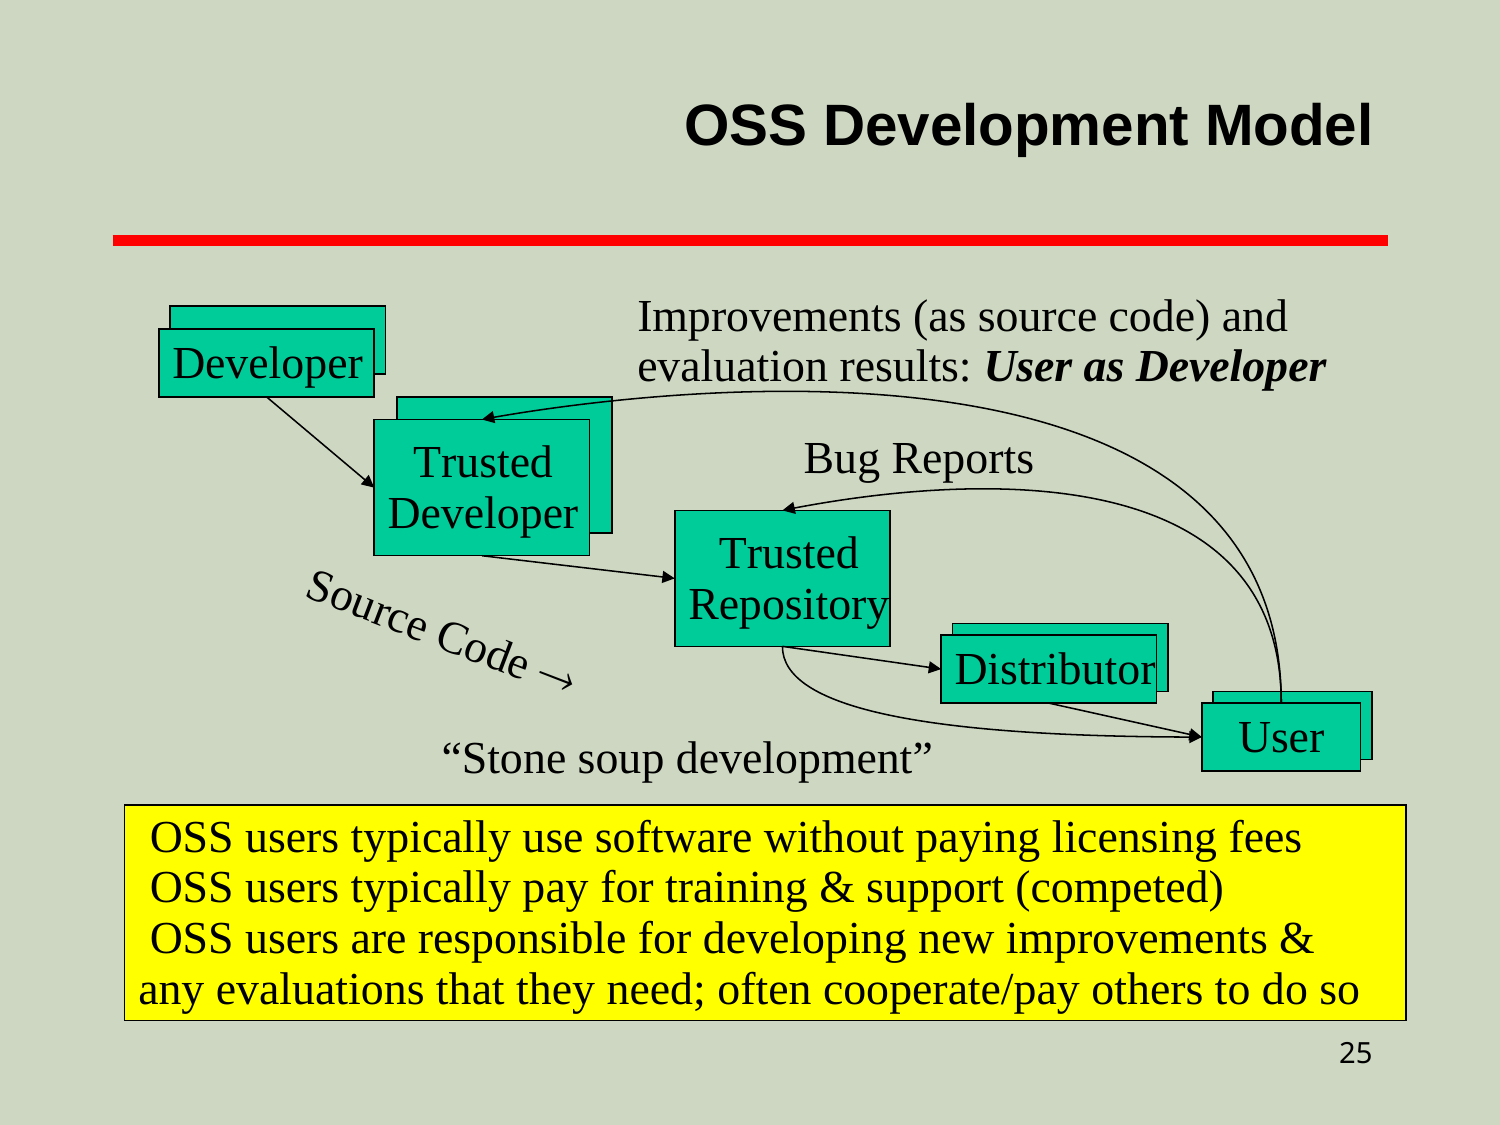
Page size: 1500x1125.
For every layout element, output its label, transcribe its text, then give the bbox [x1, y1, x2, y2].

text_box Distributor [941, 635, 1157, 704]
text_box OSS users typically use software without paying licensing fees OSS users typically pay for training & support (competed) OSS users are responsible for developing new improvements & any evaluations that they need; often cooperate/pay others to do so [124, 805, 1406, 1021]
text_box “Stone soup development” [428, 725, 947, 791]
text_box [590, 403, 613, 534]
text_box Trusted Repository [674, 510, 891, 647]
text_box Developer [158, 328, 375, 397]
text_box Bug Reports [790, 425, 1048, 491]
text_box Improvements (as source code) and evaluation results: User as Developer [623, 283, 1361, 399]
text_box Source Code  [285, 547, 600, 720]
text_box [396, 396, 613, 419]
title OSS Development Model [337, 85, 1388, 224]
text_box User [1201, 703, 1361, 772]
text_box Trusted Developer [374, 419, 590, 556]
